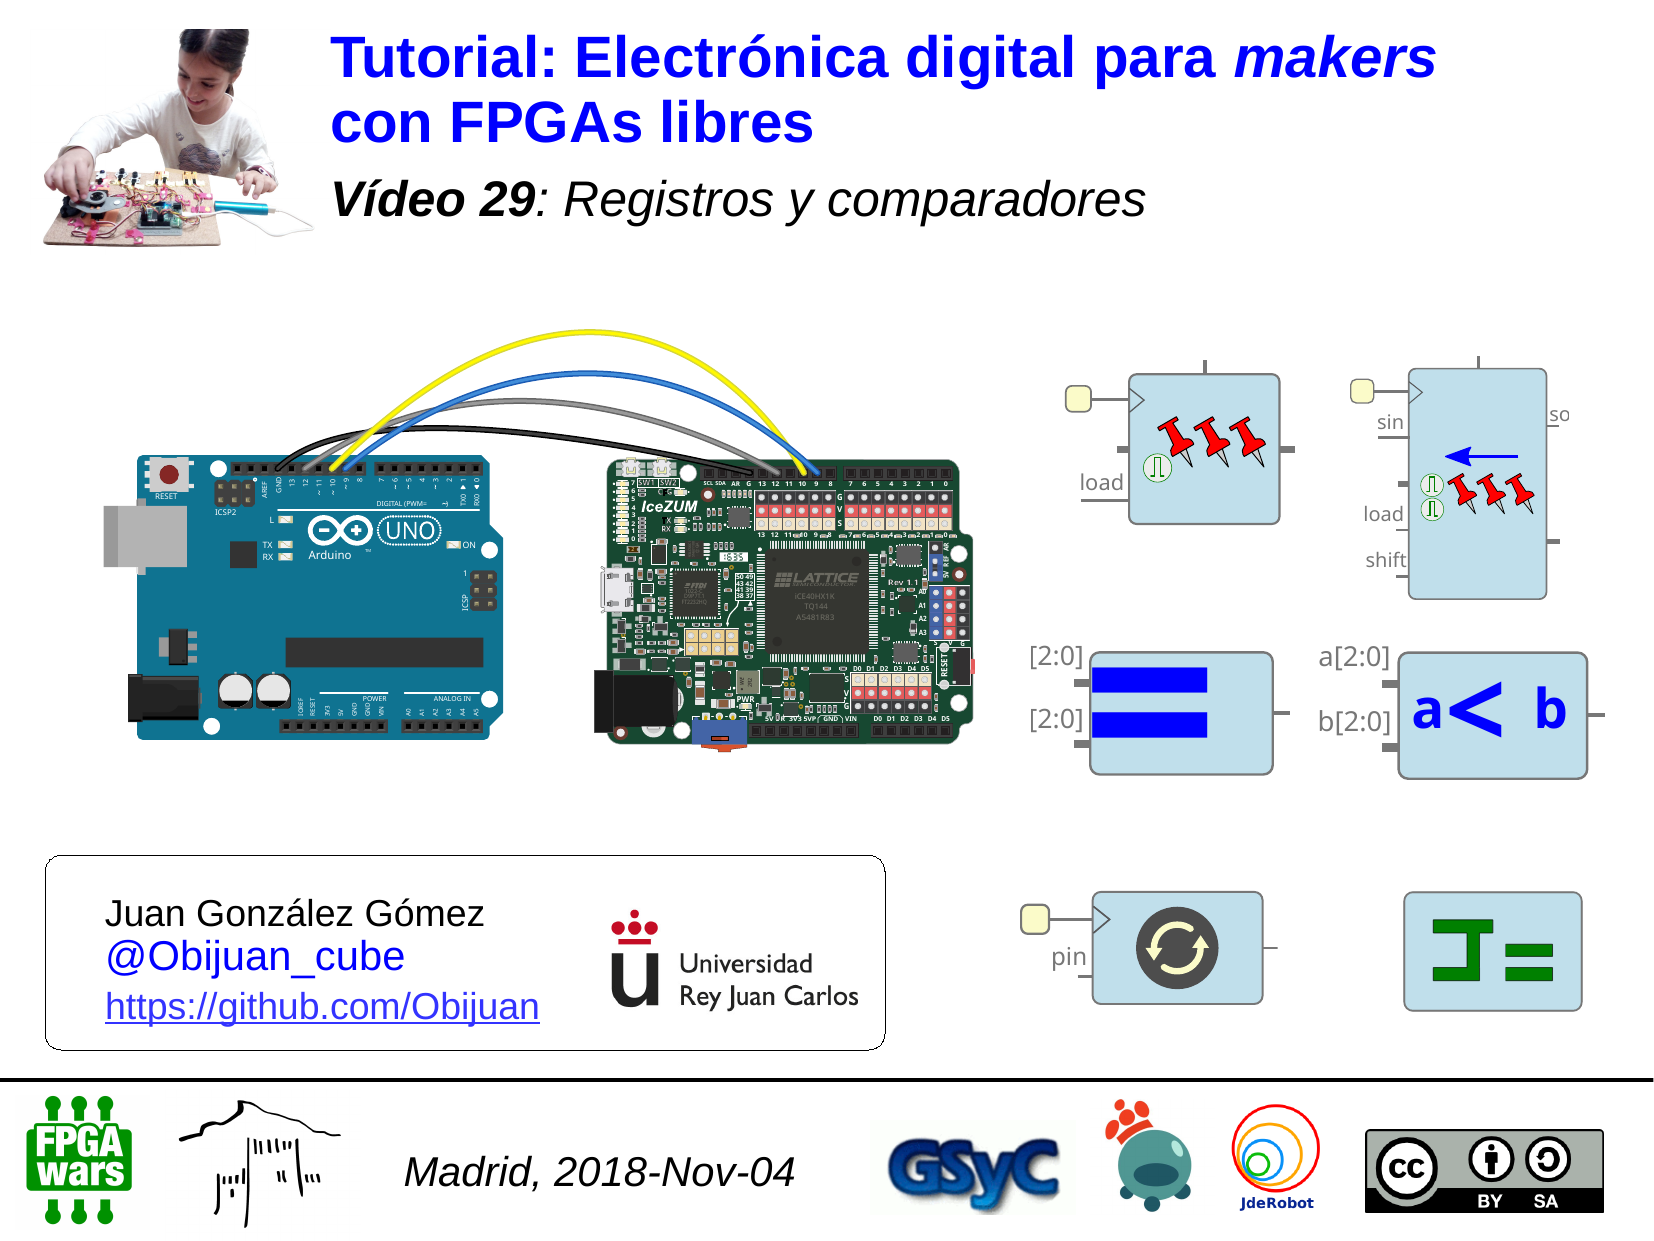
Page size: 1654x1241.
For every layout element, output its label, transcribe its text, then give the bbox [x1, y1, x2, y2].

text_box Madrid, 2018-Nov-04 [360, 1125, 841, 1219]
picture [1365, 1120, 1604, 1221]
picture [595, 899, 871, 1021]
picture [1090, 1094, 1336, 1216]
text_box https://github.com/Obijuan [90, 978, 556, 1036]
text_box Juan González Gómez [90, 885, 601, 946]
picture [1350, 355, 1569, 601]
picture [1031, 645, 1291, 776]
text_box Vídeo 29: Registros y comparadores [330, 143, 1561, 256]
title Tutorial: Electrónica digital para makers con FPGAs libres [330, 15, 1471, 143]
text_box @Obijuan_cube [90, 925, 451, 1001]
picture [15, 1095, 150, 1231]
picture [870, 1120, 1076, 1216]
picture [165, 1089, 361, 1241]
picture [1020, 890, 1278, 1006]
picture [1065, 360, 1295, 526]
picture [24, 29, 1021, 826]
picture [1395, 884, 1588, 1016]
text_box [45, 855, 886, 1051]
picture [1319, 645, 1606, 781]
